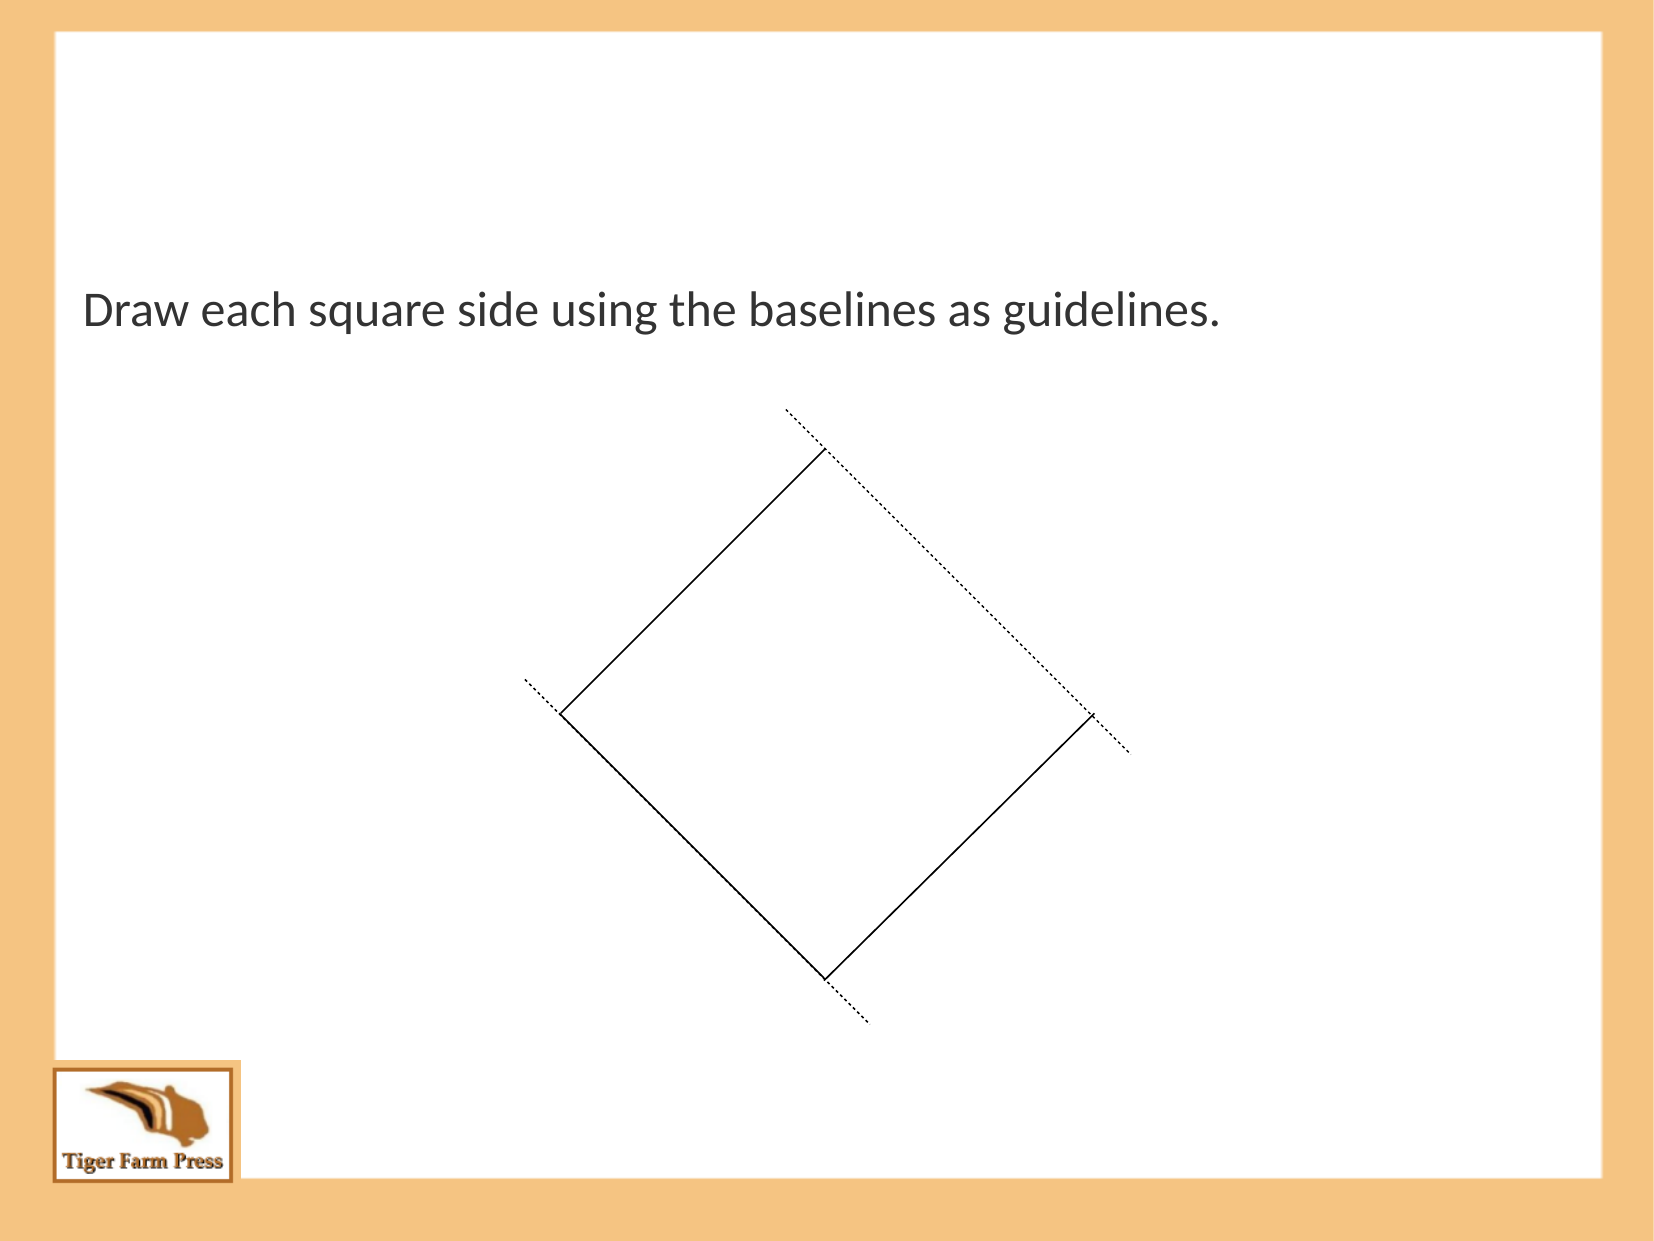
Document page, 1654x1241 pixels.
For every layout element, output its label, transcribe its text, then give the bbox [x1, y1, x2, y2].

picture [0, 0, 1654, 1241]
list Draw each square side using the baselines as guidelines. [82, 290, 1572, 1109]
